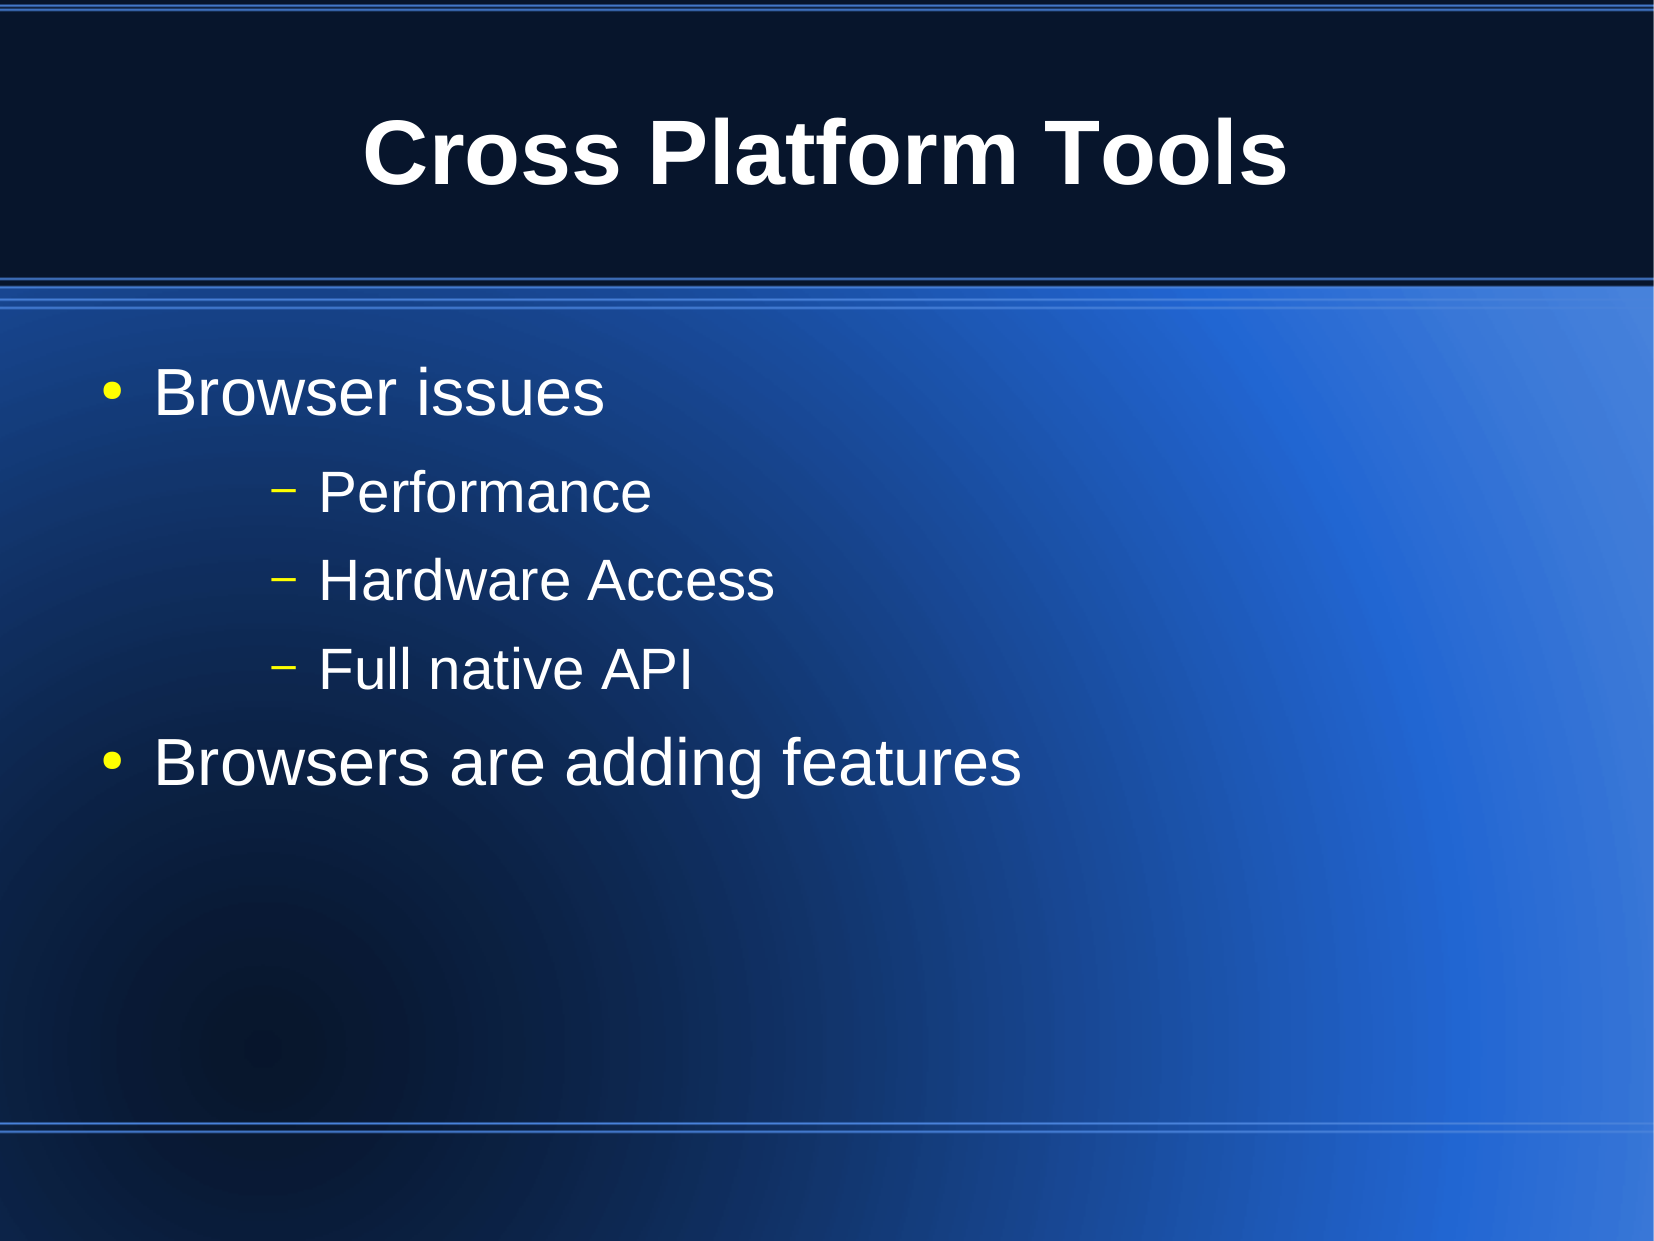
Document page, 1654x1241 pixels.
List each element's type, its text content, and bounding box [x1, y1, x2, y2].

picture [0, 0, 1654, 1241]
title Cross Platform Tools [82, 49, 1571, 257]
list Browser issues Performance Hardware Access Full native API Browsers are adding features [82, 355, 1571, 1159]
